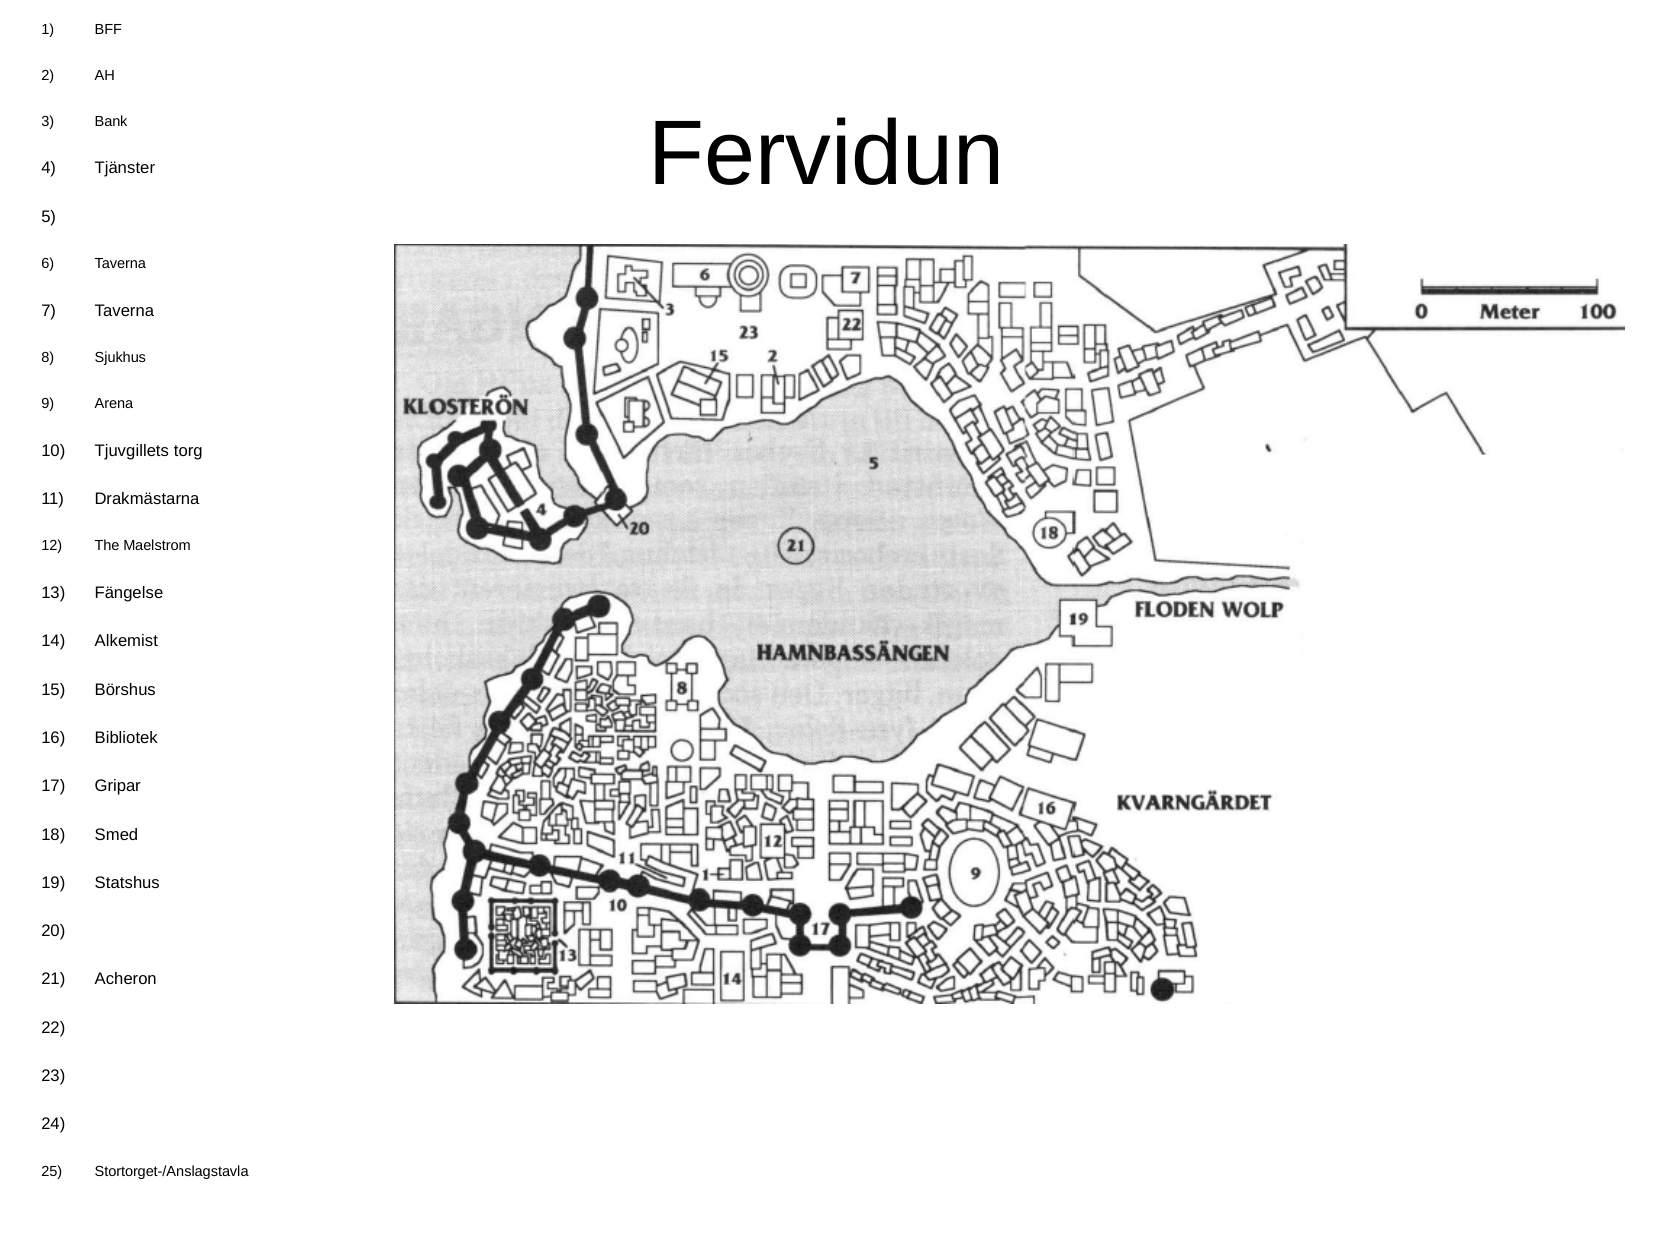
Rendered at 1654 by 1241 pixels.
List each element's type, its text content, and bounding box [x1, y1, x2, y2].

list BFF AH Bank Tjänster Taverna Taverna Sjukhus Arena Tjuvgillets torg Drakmästarna The Maelstrom Fängelse Alkemist Börshus Bibliotek Gripar Smed Statshus Acheron Stortorget-/Anslagstavla [23, 21, 325, 1182]
picture [394, 244, 1625, 1004]
title Fervidun [325, 49, 1571, 257]
